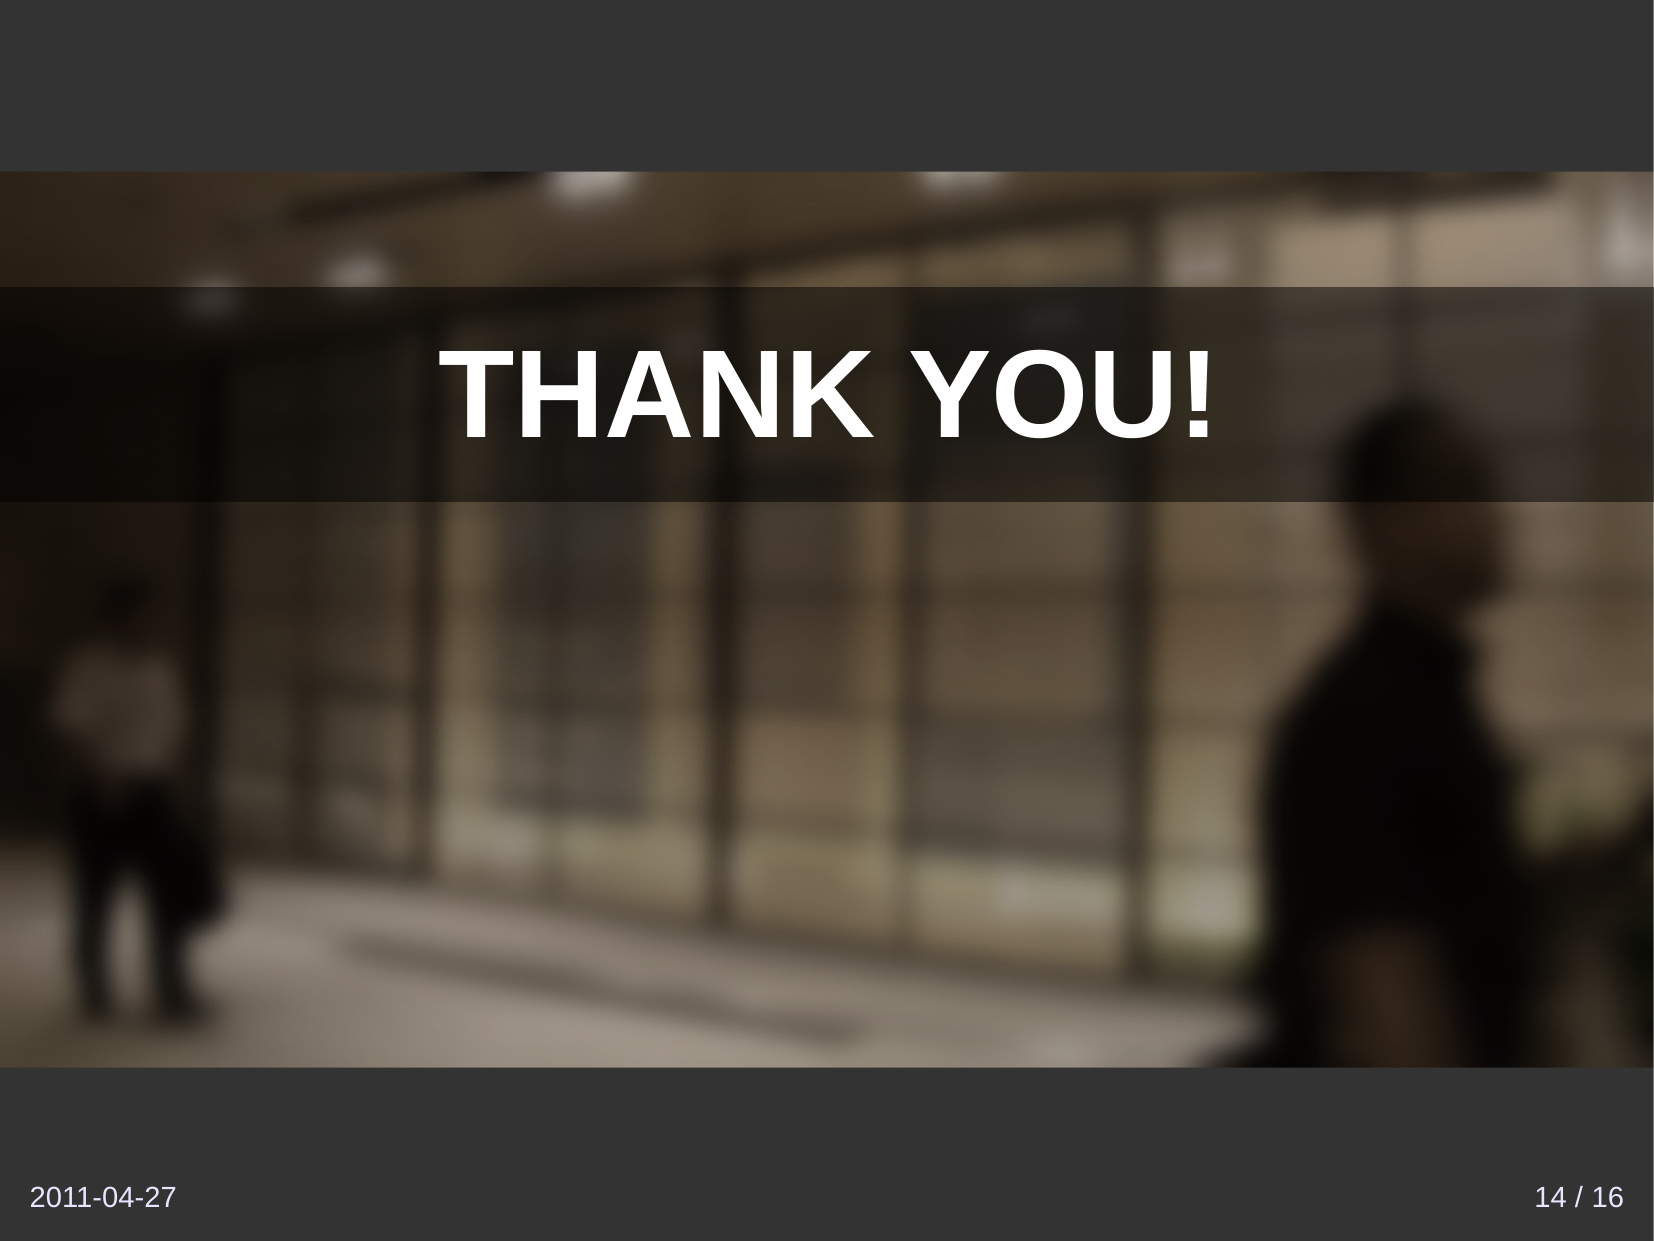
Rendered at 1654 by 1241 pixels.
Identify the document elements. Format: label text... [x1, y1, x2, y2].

picture [0, 0, 1654, 287]
title THANK YOU! [0, 287, 1654, 502]
picture [0, 502, 1654, 1241]
